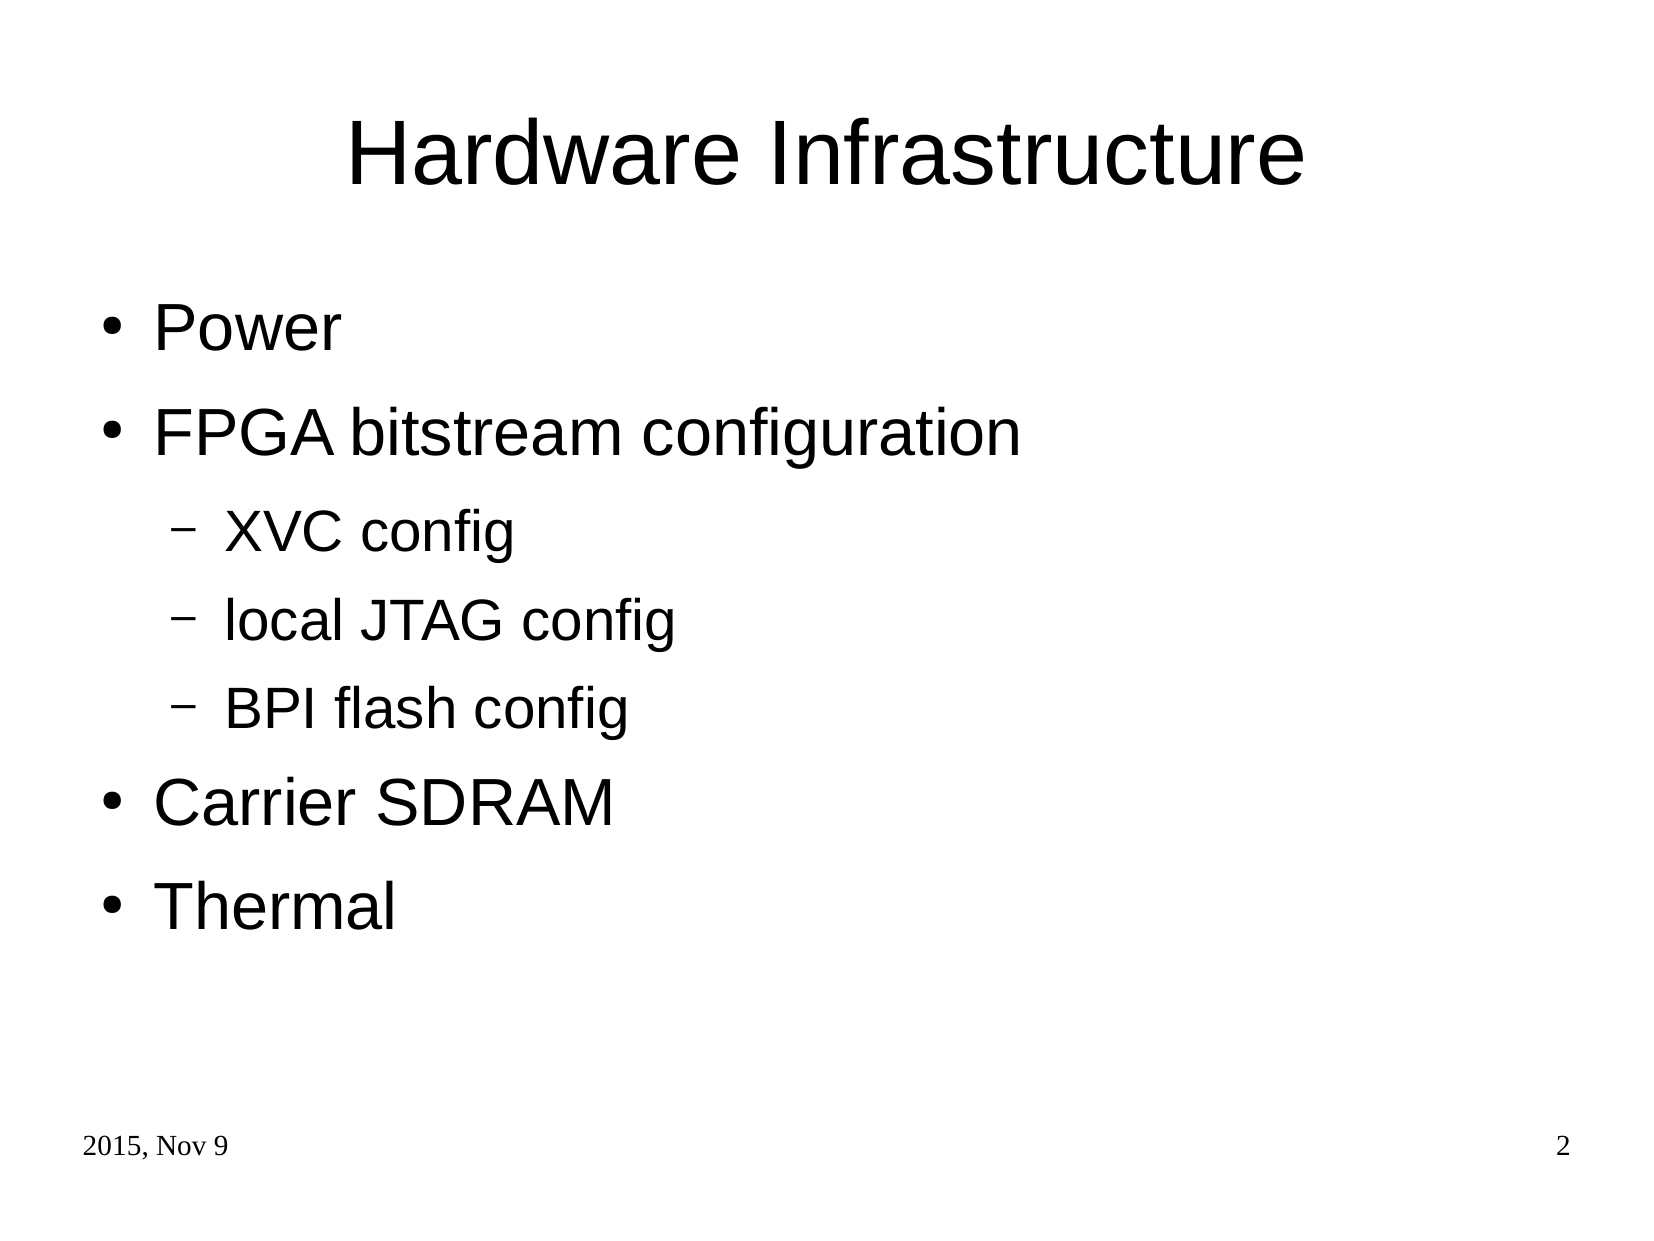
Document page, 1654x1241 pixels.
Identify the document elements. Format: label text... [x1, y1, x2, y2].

title Hardware Infrastructure [82, 49, 1571, 257]
list Power FPGA bitstream configuration XVC config local JTAG config BPI flash config Carrier SDRAM Thermal [82, 290, 1571, 1010]
